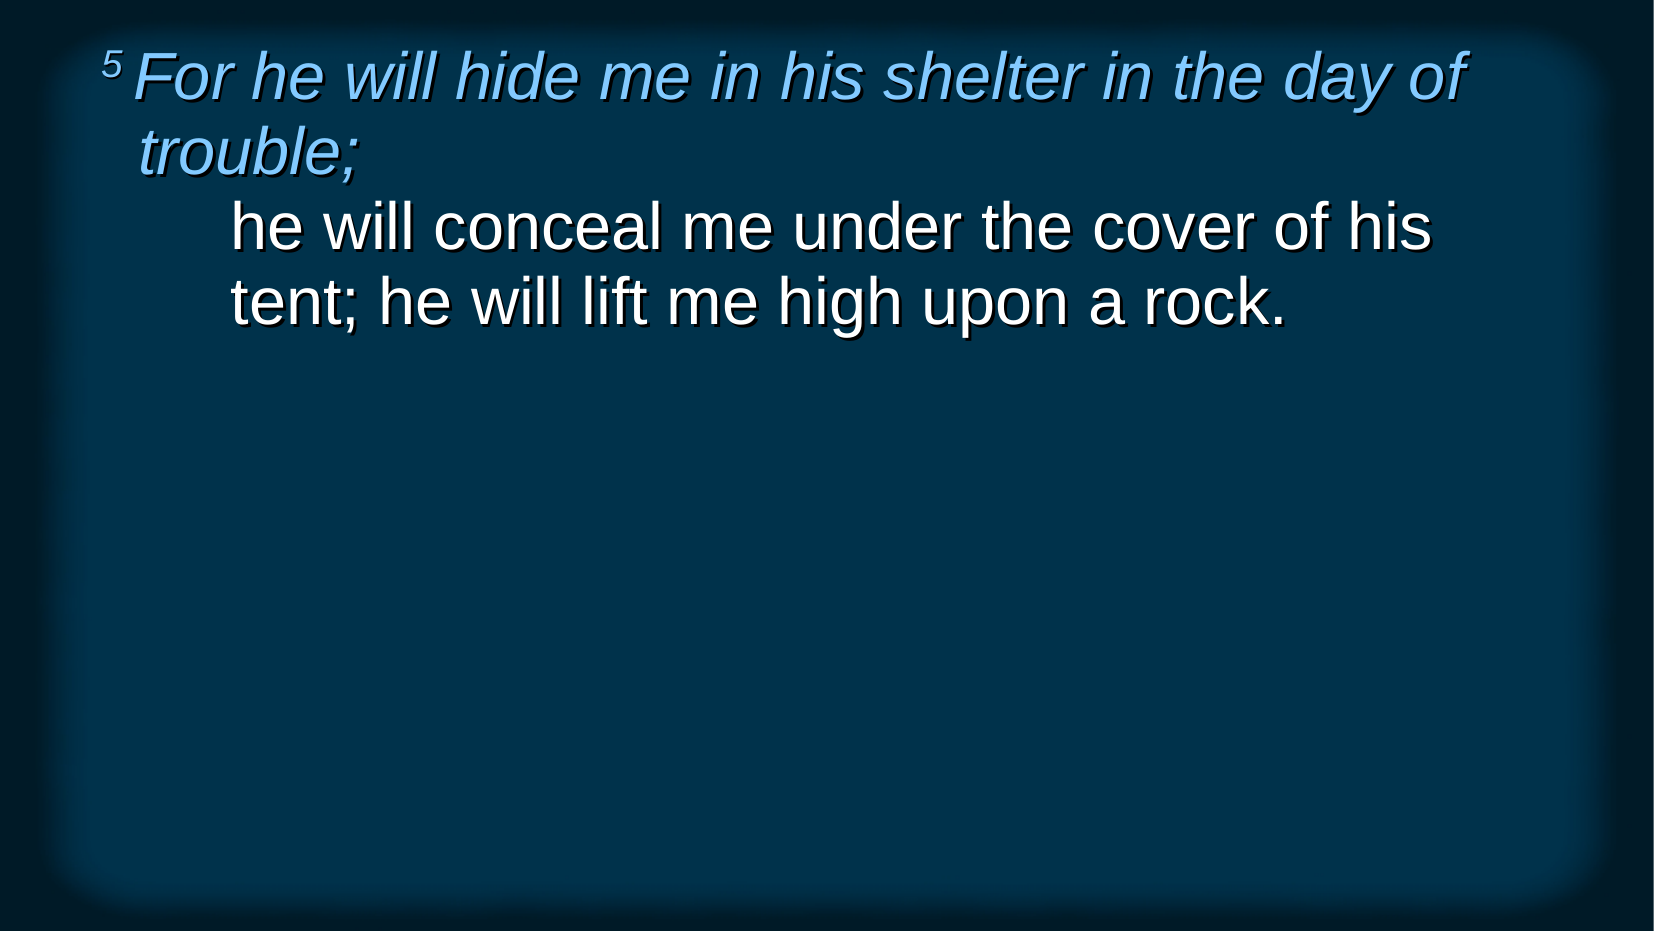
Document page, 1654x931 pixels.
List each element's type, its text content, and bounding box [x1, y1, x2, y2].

picture [0, 0, 1654, 931]
text_box 5 For he will hide me in his shelter in the day of trouble; he will conceal me under the cover of his tent; he will lift me high upon a rock. [86, 32, 1587, 408]
